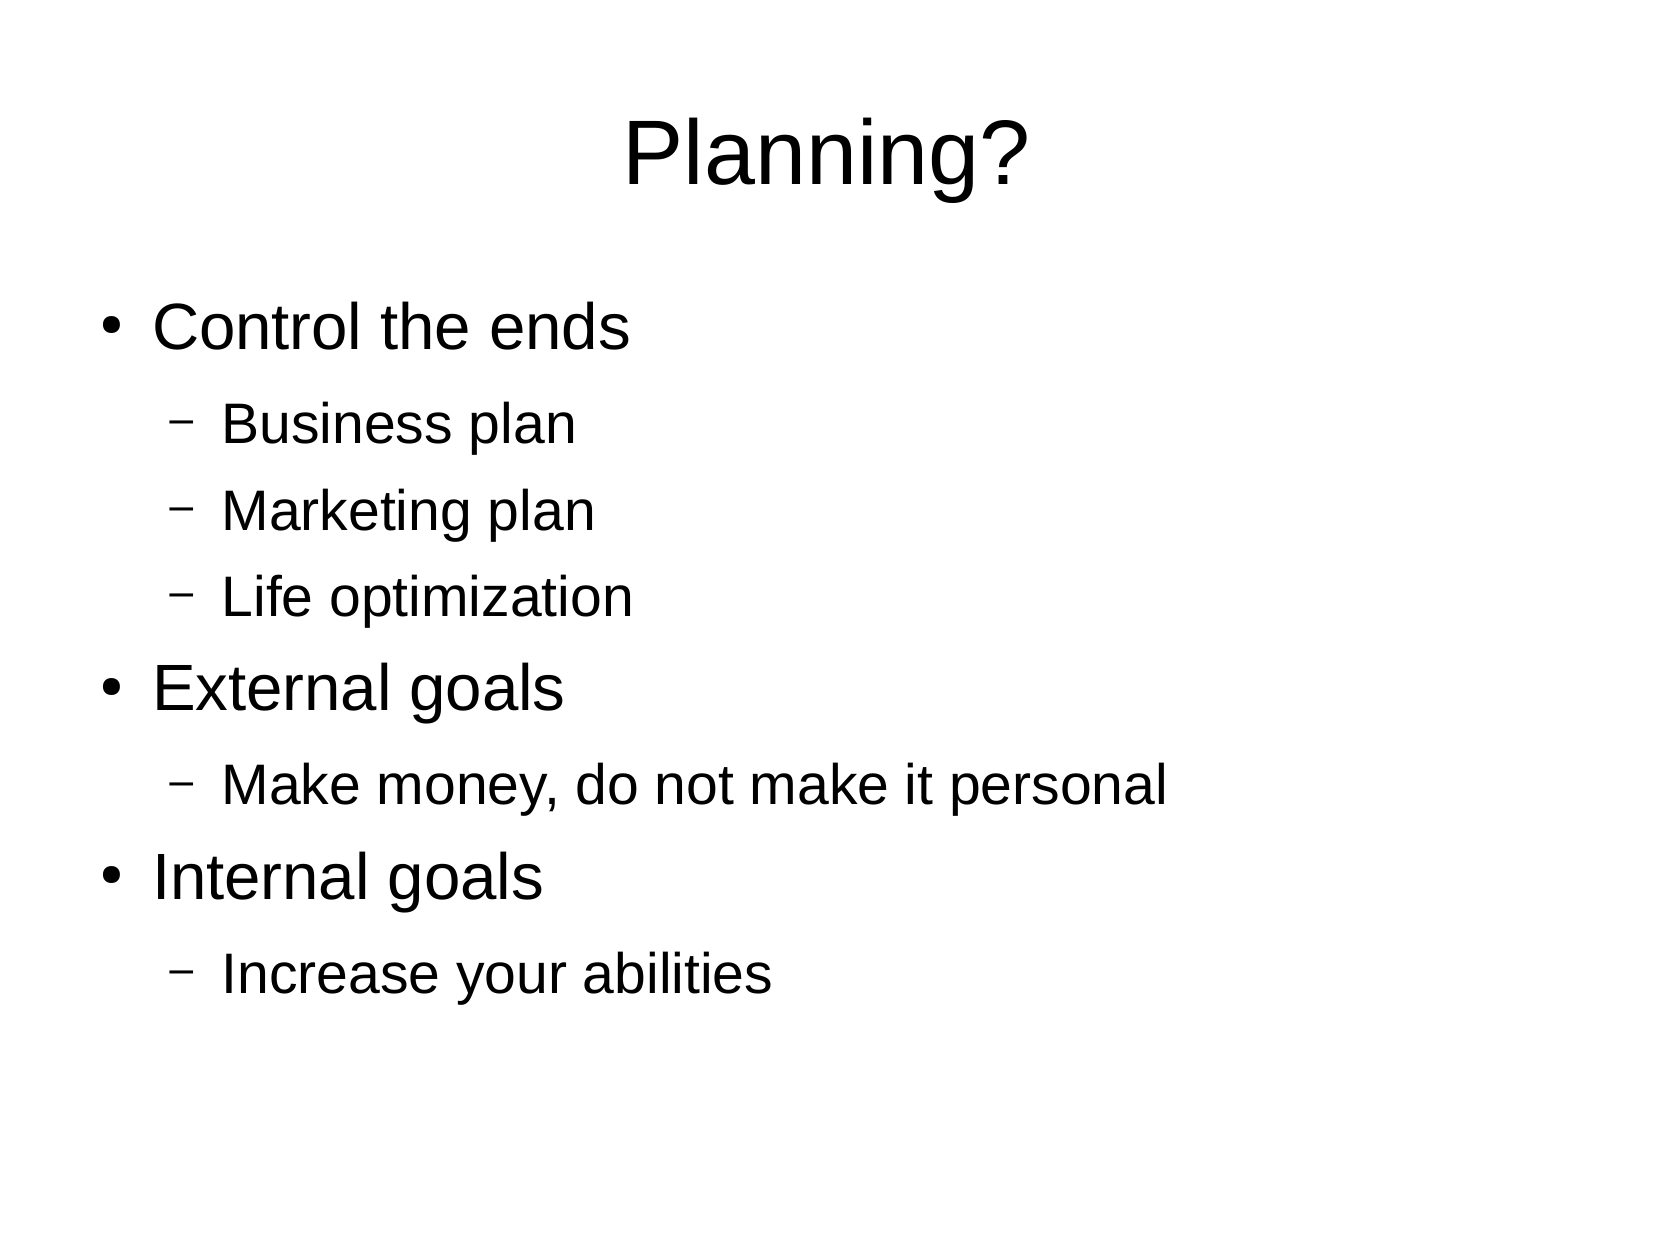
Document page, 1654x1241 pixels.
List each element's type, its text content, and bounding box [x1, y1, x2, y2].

title Planning? [82, 49, 1571, 257]
list Control the ends Business plan Marketing plan Life optimization External goals Make money, do not make it personal Internal goals Increase your abilities [82, 290, 1538, 1010]
